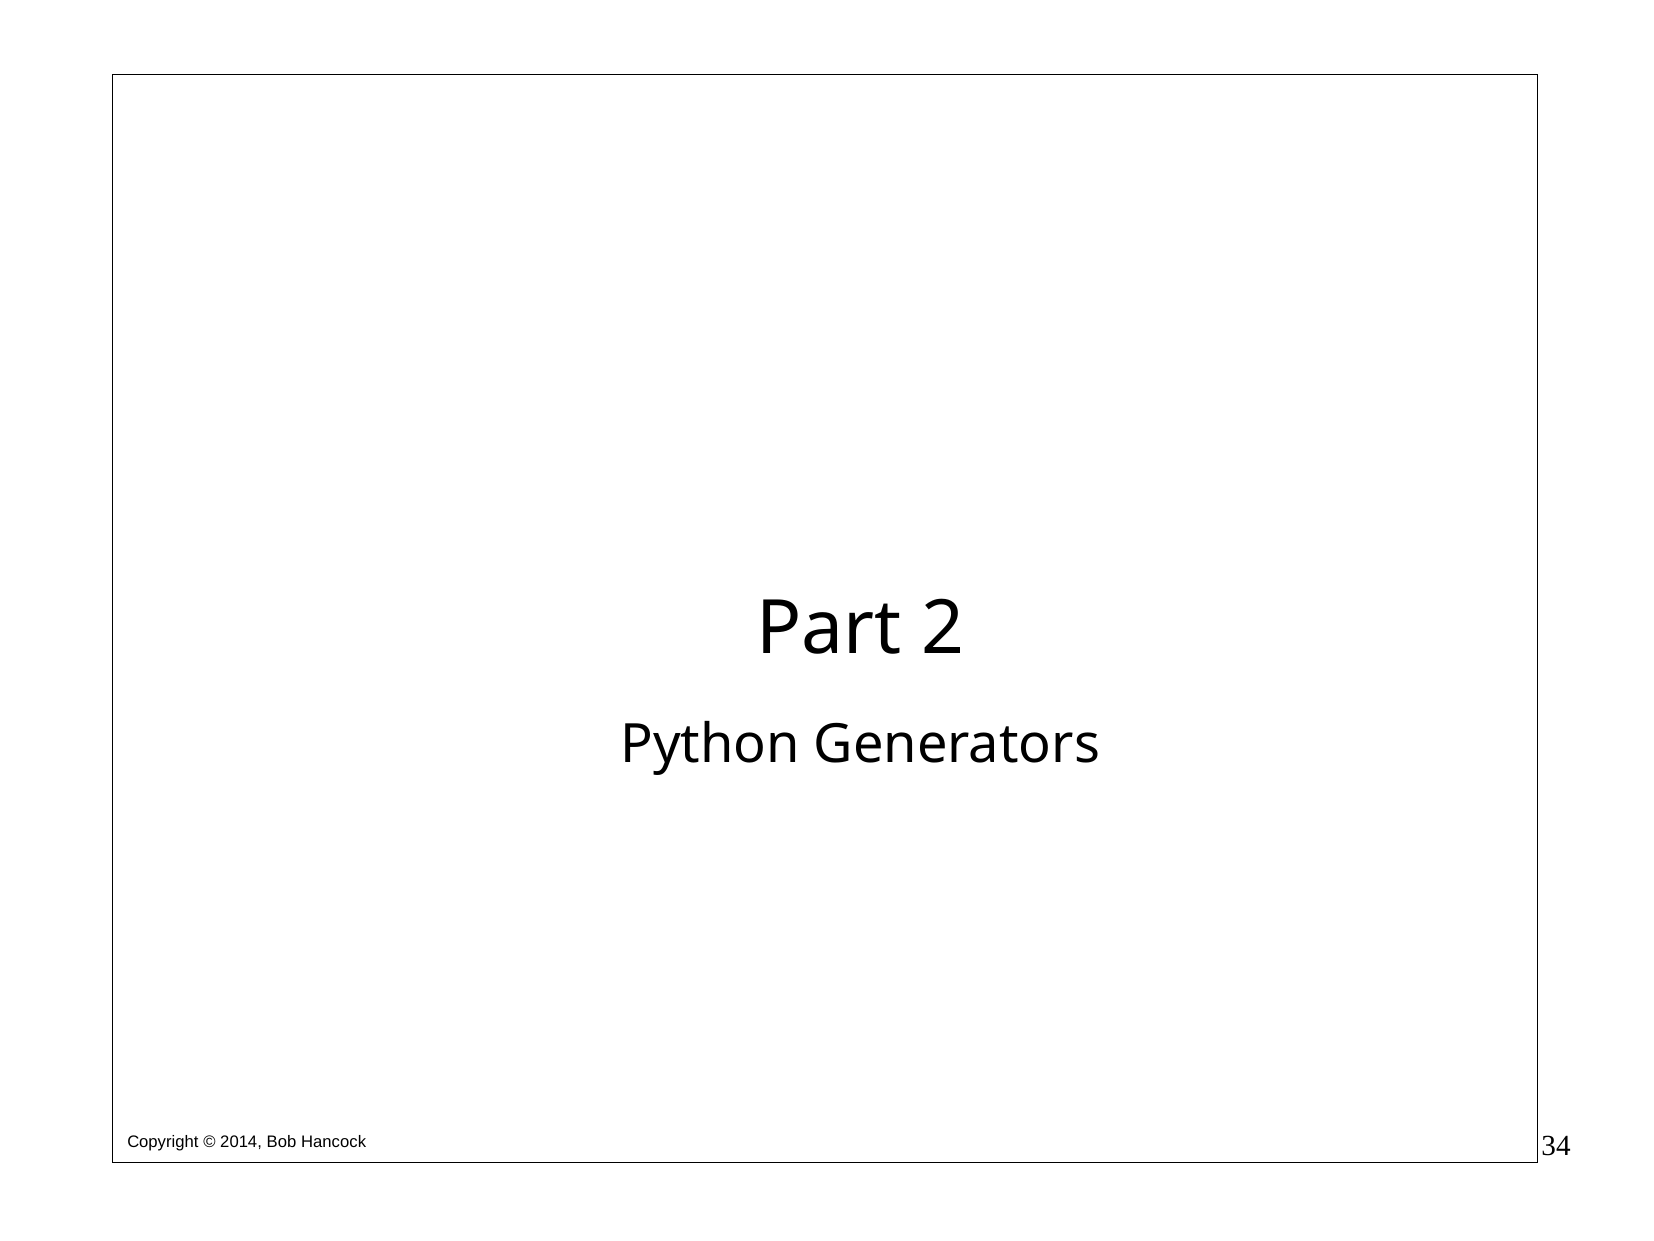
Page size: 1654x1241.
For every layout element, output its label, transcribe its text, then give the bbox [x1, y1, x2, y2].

list Part 2 Python Generators [150, 262, 1501, 1126]
text_box Copyright © 2014, Bob Hancock [112, 1125, 382, 1159]
